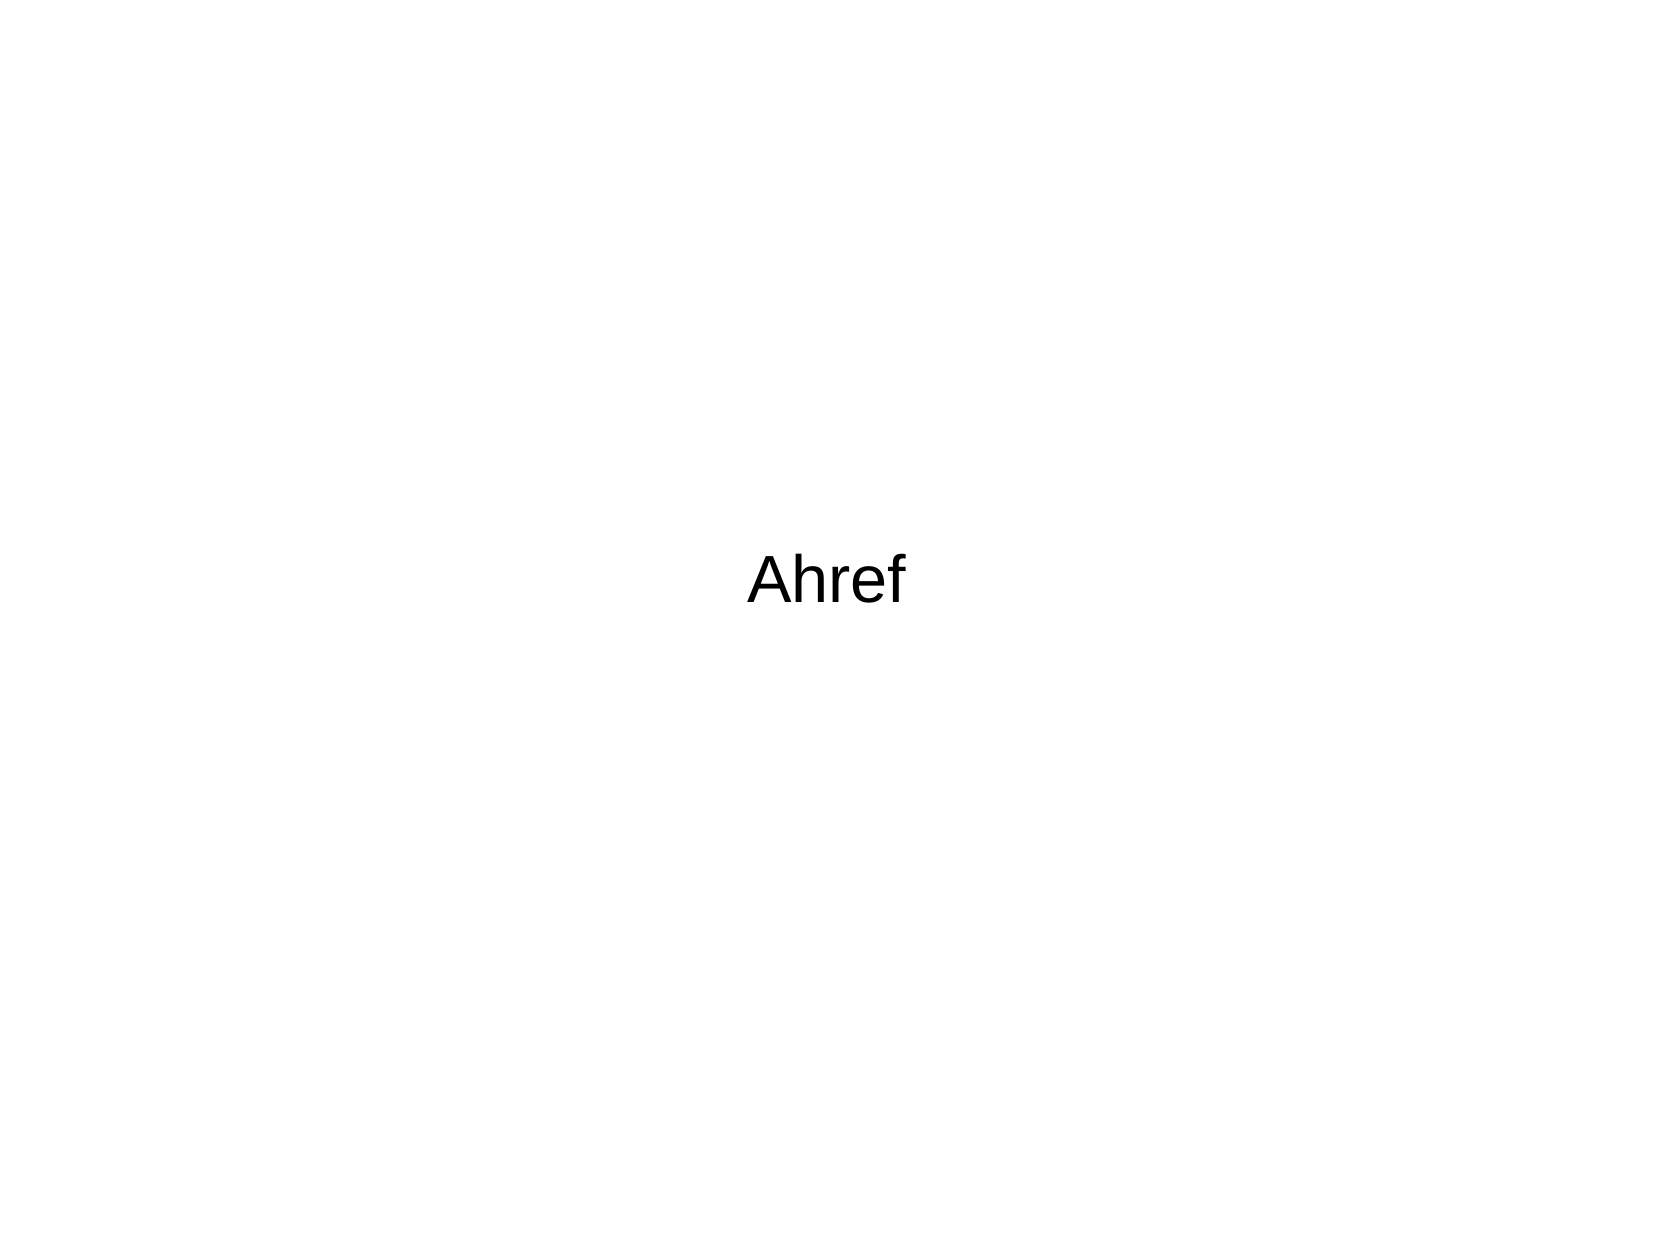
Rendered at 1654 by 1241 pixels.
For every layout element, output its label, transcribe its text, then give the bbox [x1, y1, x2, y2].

subtitle Ahref [82, 56, 1571, 1102]
